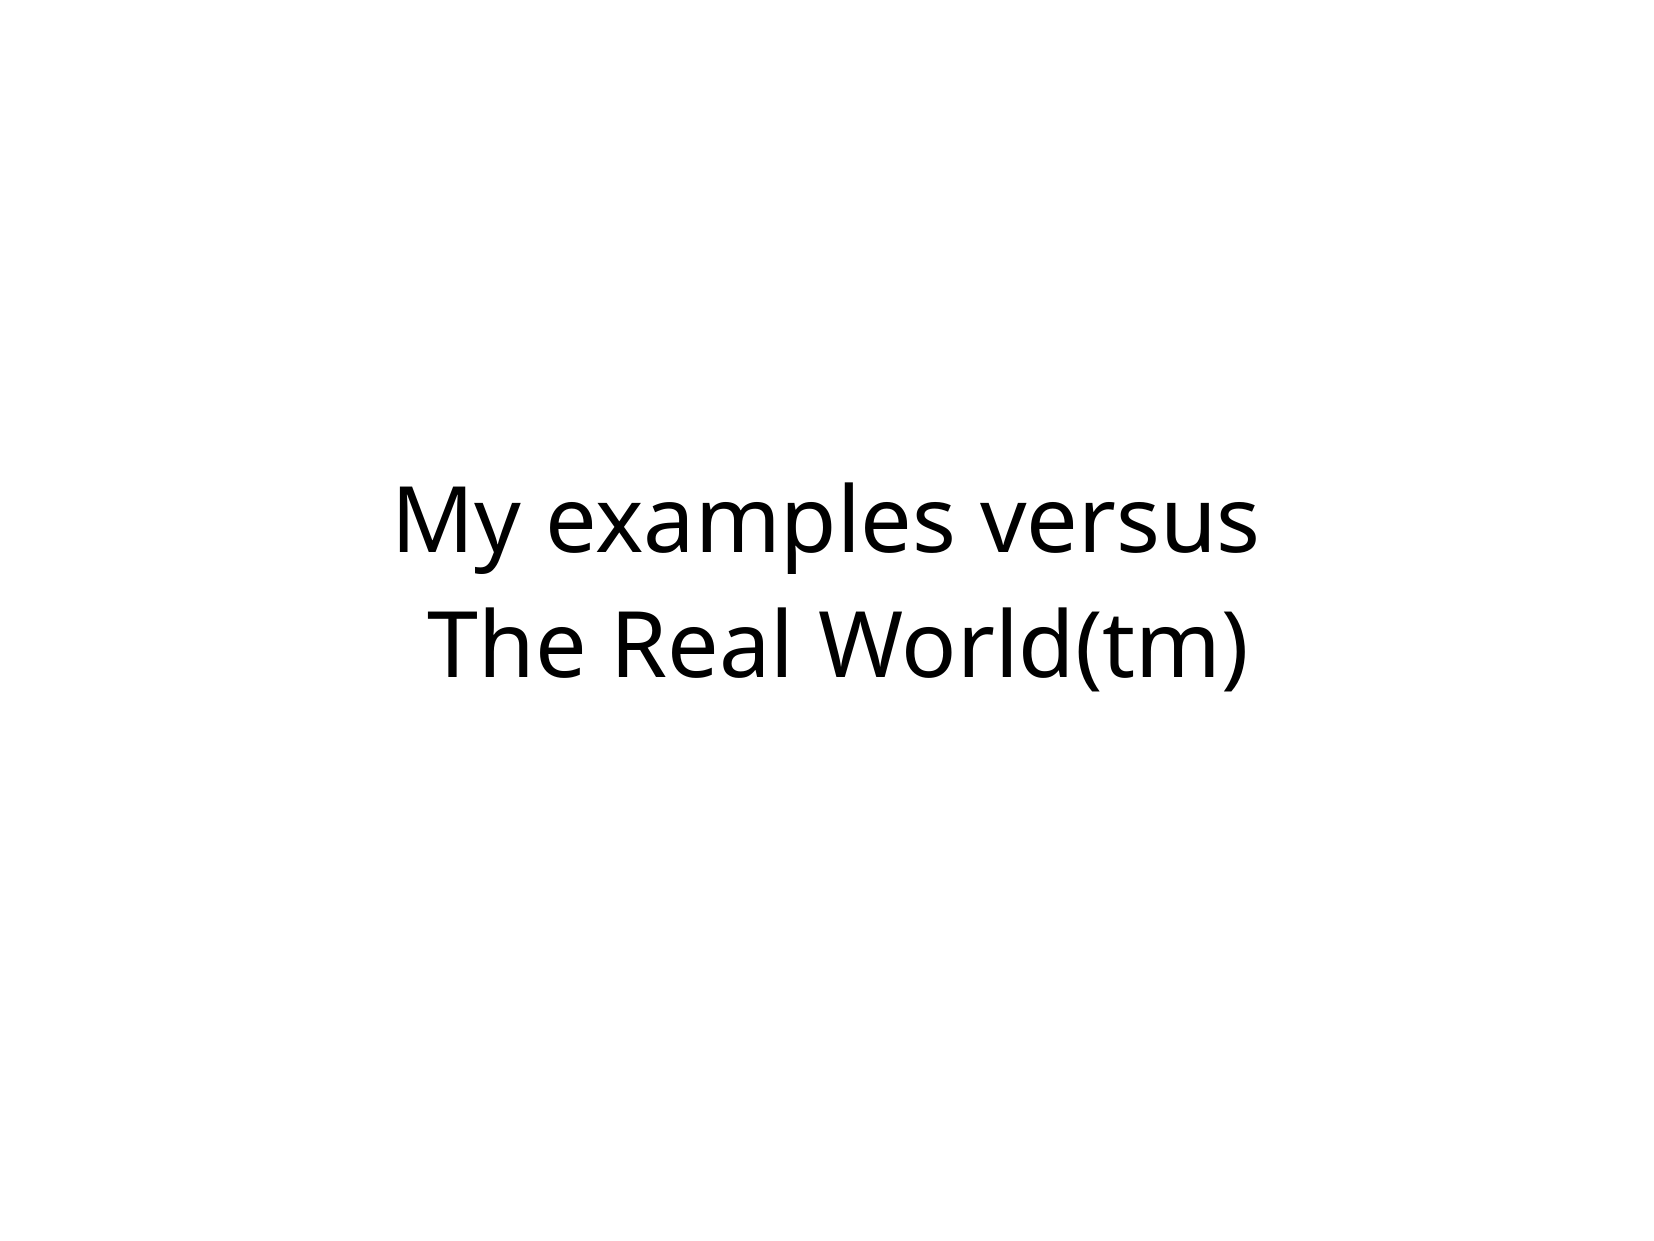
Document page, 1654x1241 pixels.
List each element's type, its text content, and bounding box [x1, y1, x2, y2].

subtitle My examples versus The Real World(tm) [82, 56, 1571, 1102]
